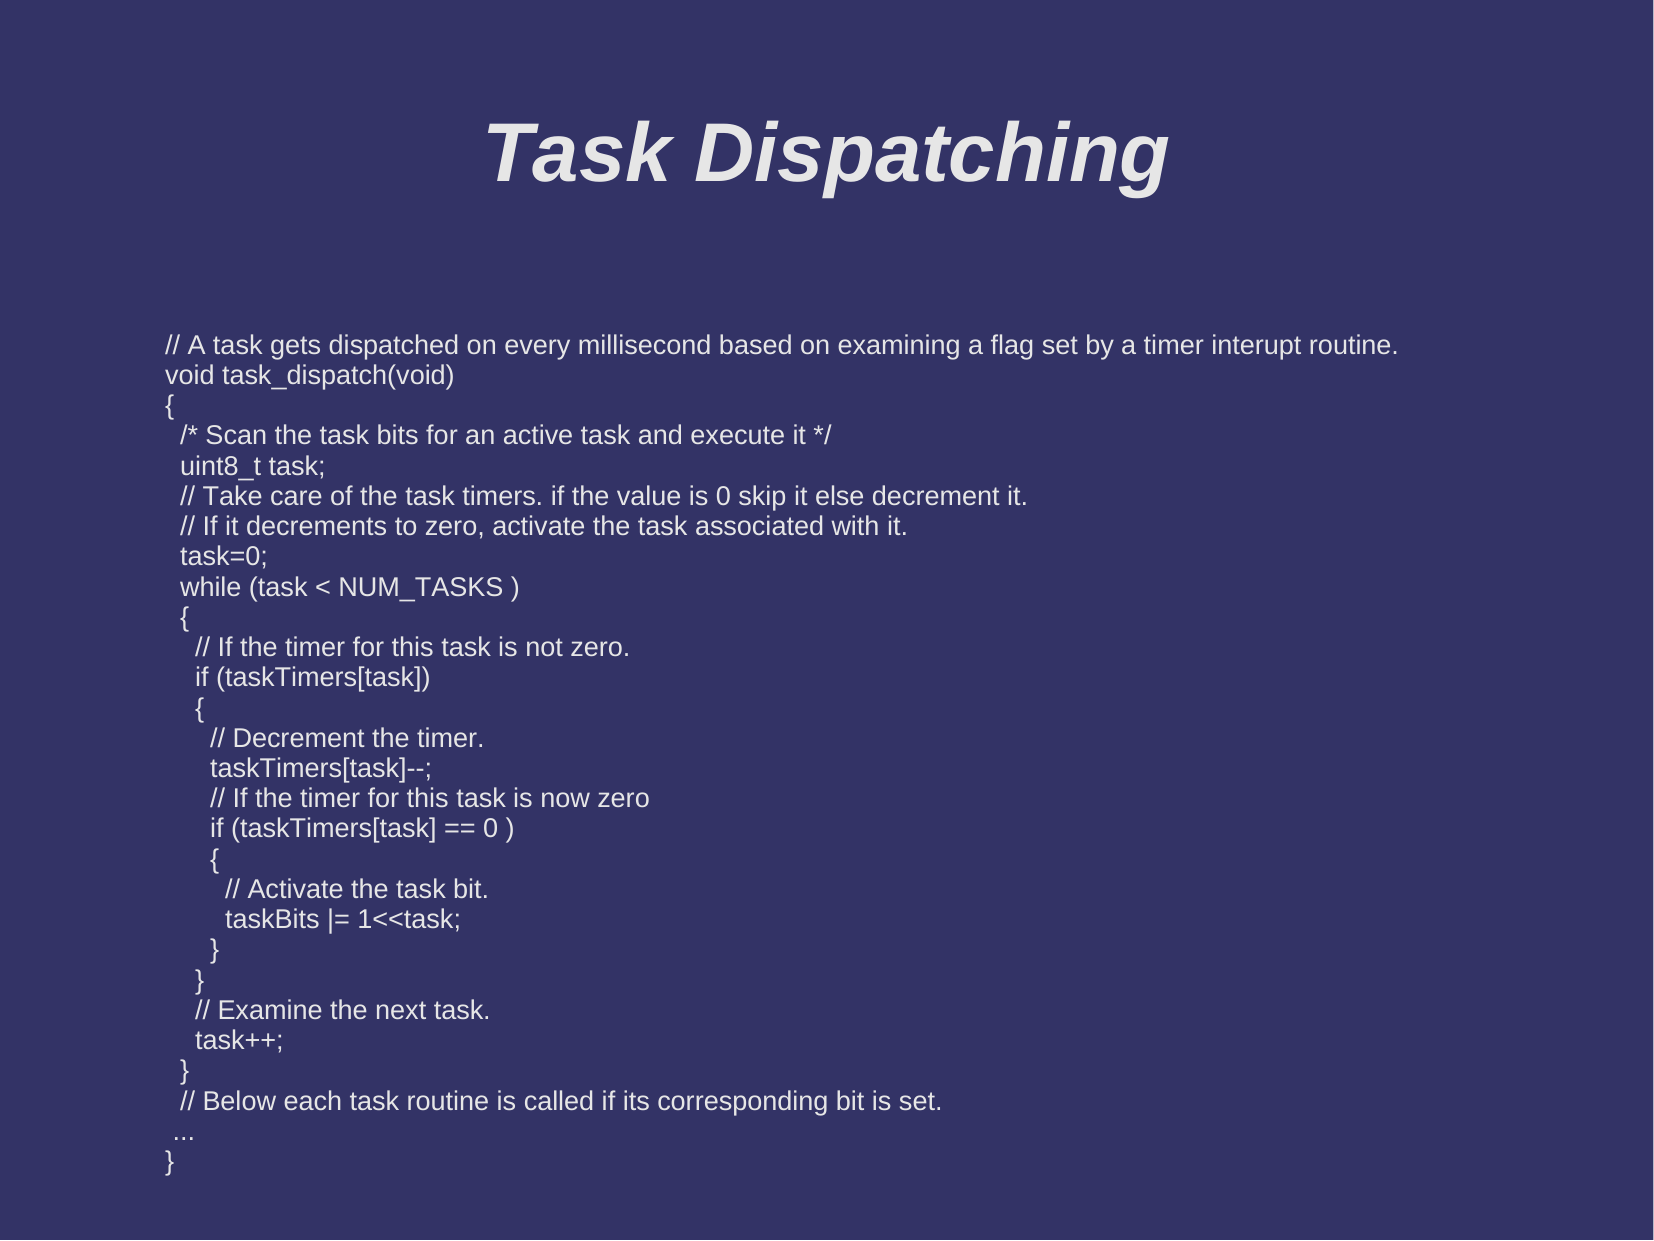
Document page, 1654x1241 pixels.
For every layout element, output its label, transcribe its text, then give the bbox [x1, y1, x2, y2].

title Task Dispatching [82, 49, 1571, 257]
list // A task gets dispatched on every millisecond based on examining a flag set by a timer interupt routine. void task_dispatch(void) { /* Scan the task bits for an active task and execute it */ uint8_t task; // Take care of the task timers. if the value is 0 skip it else decrement it. // If it decrements to zero, activate the task associated with it. task=0; while (task < NUM_TASKS ) { // If the timer for this task is not zero. if (taskTimers[task]) { // Decrement the timer. taskTimers[task]--; // If the timer for this task is now zero if (taskTimers[task] == 0 ) { // Activate the task bit. taskBits |= 1<<task; } } // Examine the next task. task++; } // Below each task routine is called if its corresponding bit is set. ... } [82, 329, 1625, 1241]
